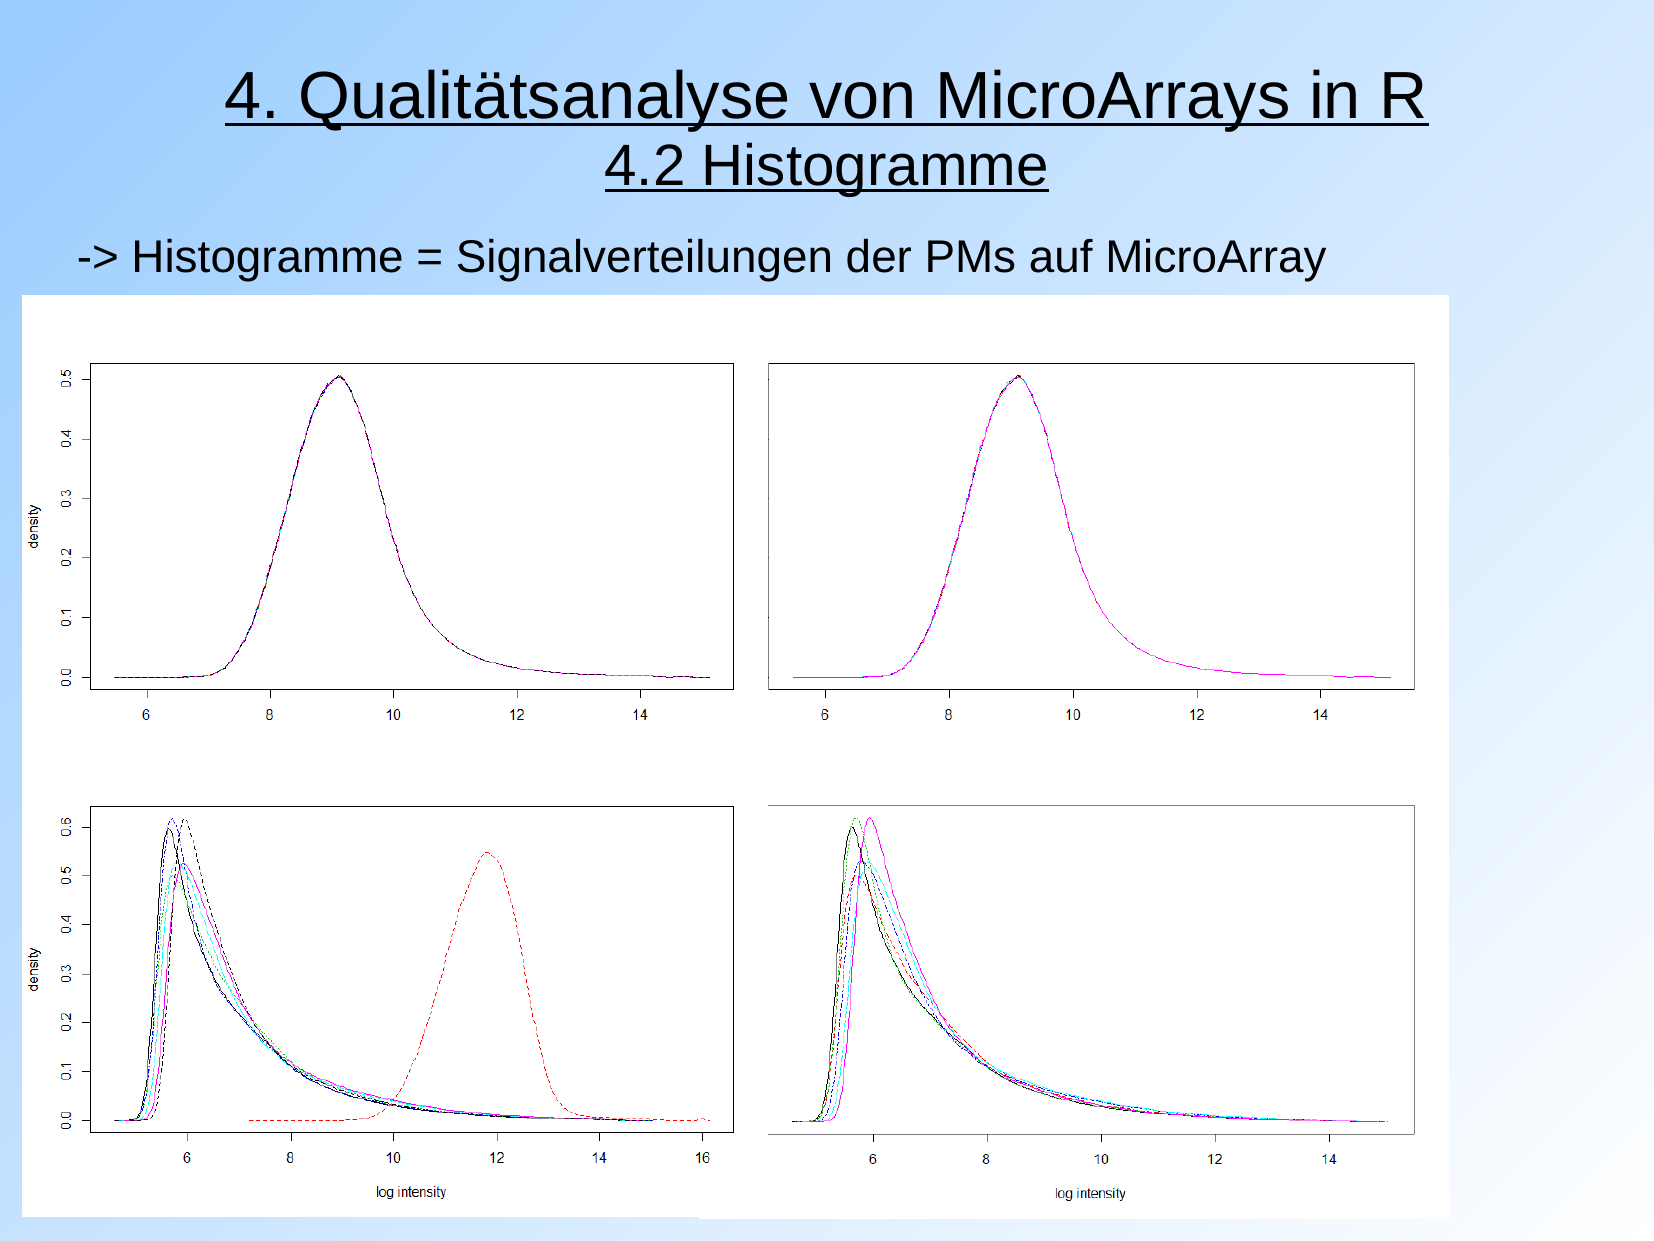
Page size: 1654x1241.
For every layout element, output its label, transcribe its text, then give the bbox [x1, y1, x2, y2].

title 4. Qualitätsanalyse von MicroArrays in R 4.2 Histogramme [0, 0, 1654, 257]
picture [22, 295, 1449, 1219]
list -> Histogramme = Signalverteilungen der PMs auf MicroArray [76, 231, 1565, 1182]
